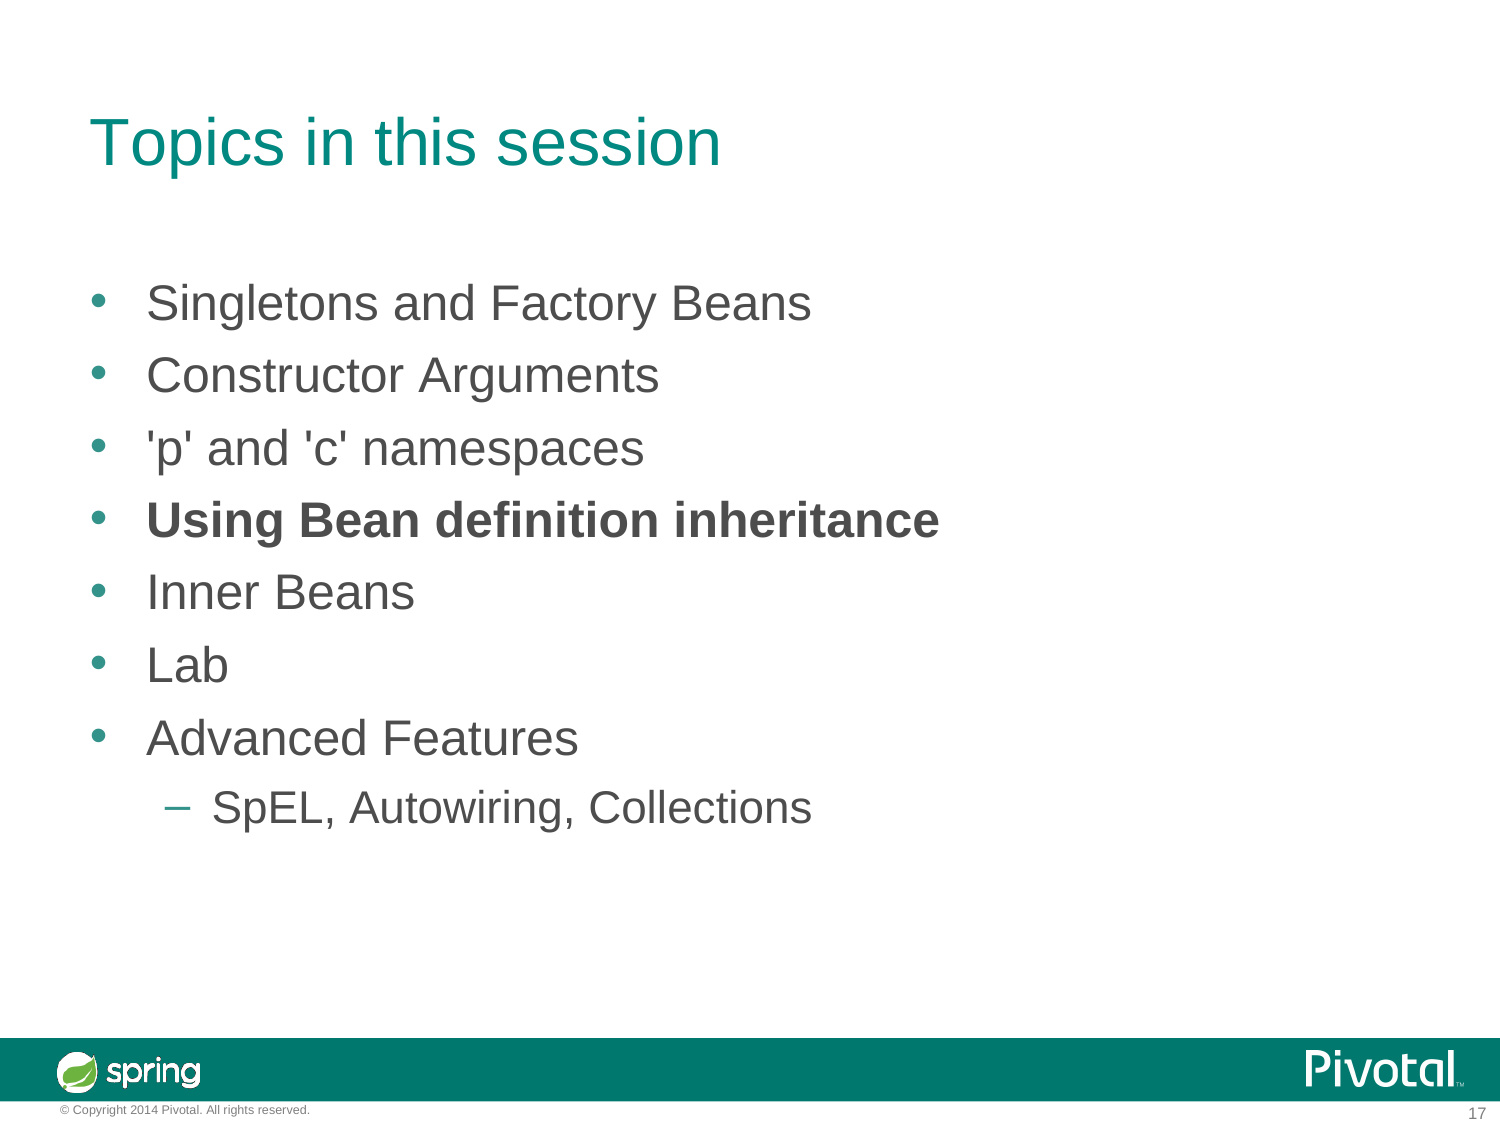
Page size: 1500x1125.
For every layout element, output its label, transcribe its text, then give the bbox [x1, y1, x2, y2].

list Singletons and Factory Beans Constructor Arguments 'p' and 'c' namespaces Using Bean definition inheritance Inner Beans Lab Advanced Features SpEL, Autowiring, Collections [75, 262, 1426, 841]
picture [1306, 1050, 1464, 1087]
picture [32, 1041, 210, 1103]
title Topics in this session [75, 45, 1426, 233]
